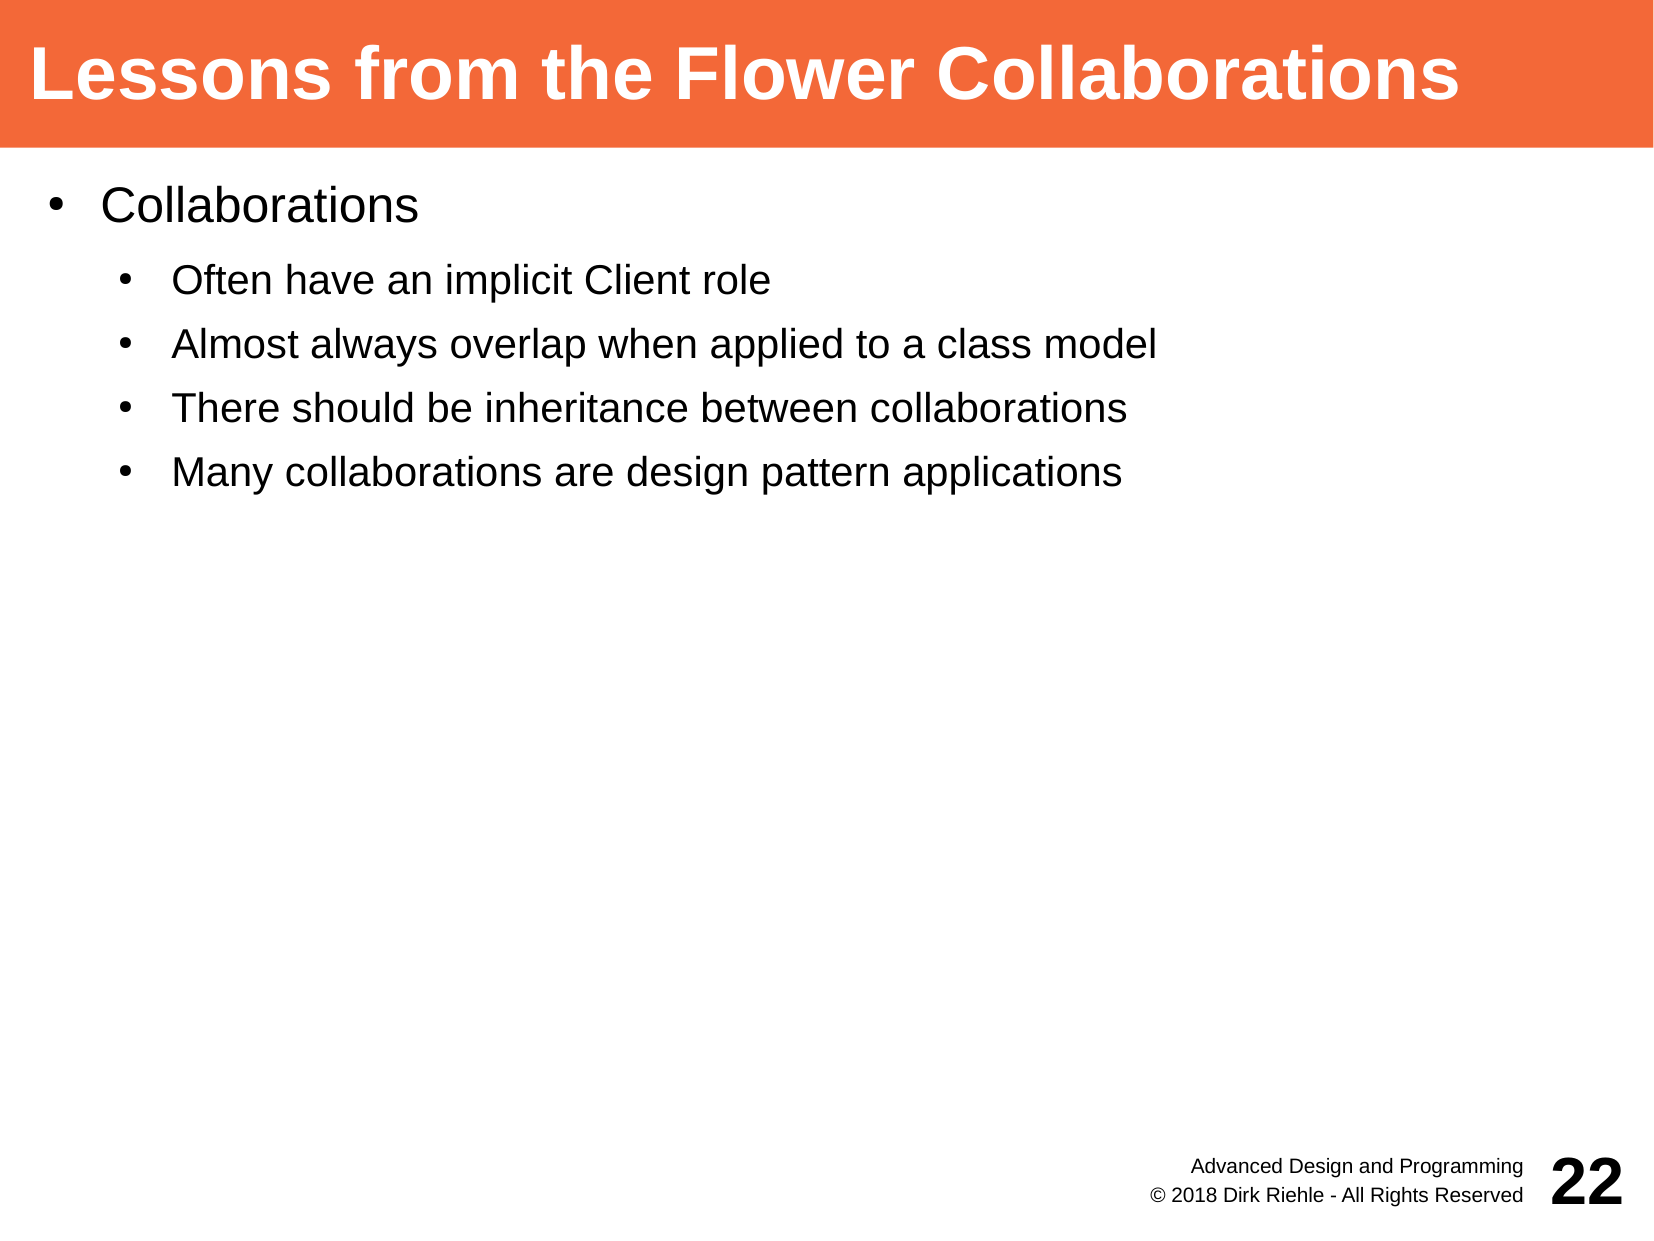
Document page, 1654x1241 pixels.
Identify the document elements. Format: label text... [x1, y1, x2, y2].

title Lessons from the Flower Collaborations [0, 0, 1654, 148]
list Collaborations Often have an implicit Client role Almost always overlap when applied to a class model There should be inheritance between collaborations Many collaborations are design pattern applications [29, 177, 1625, 1063]
